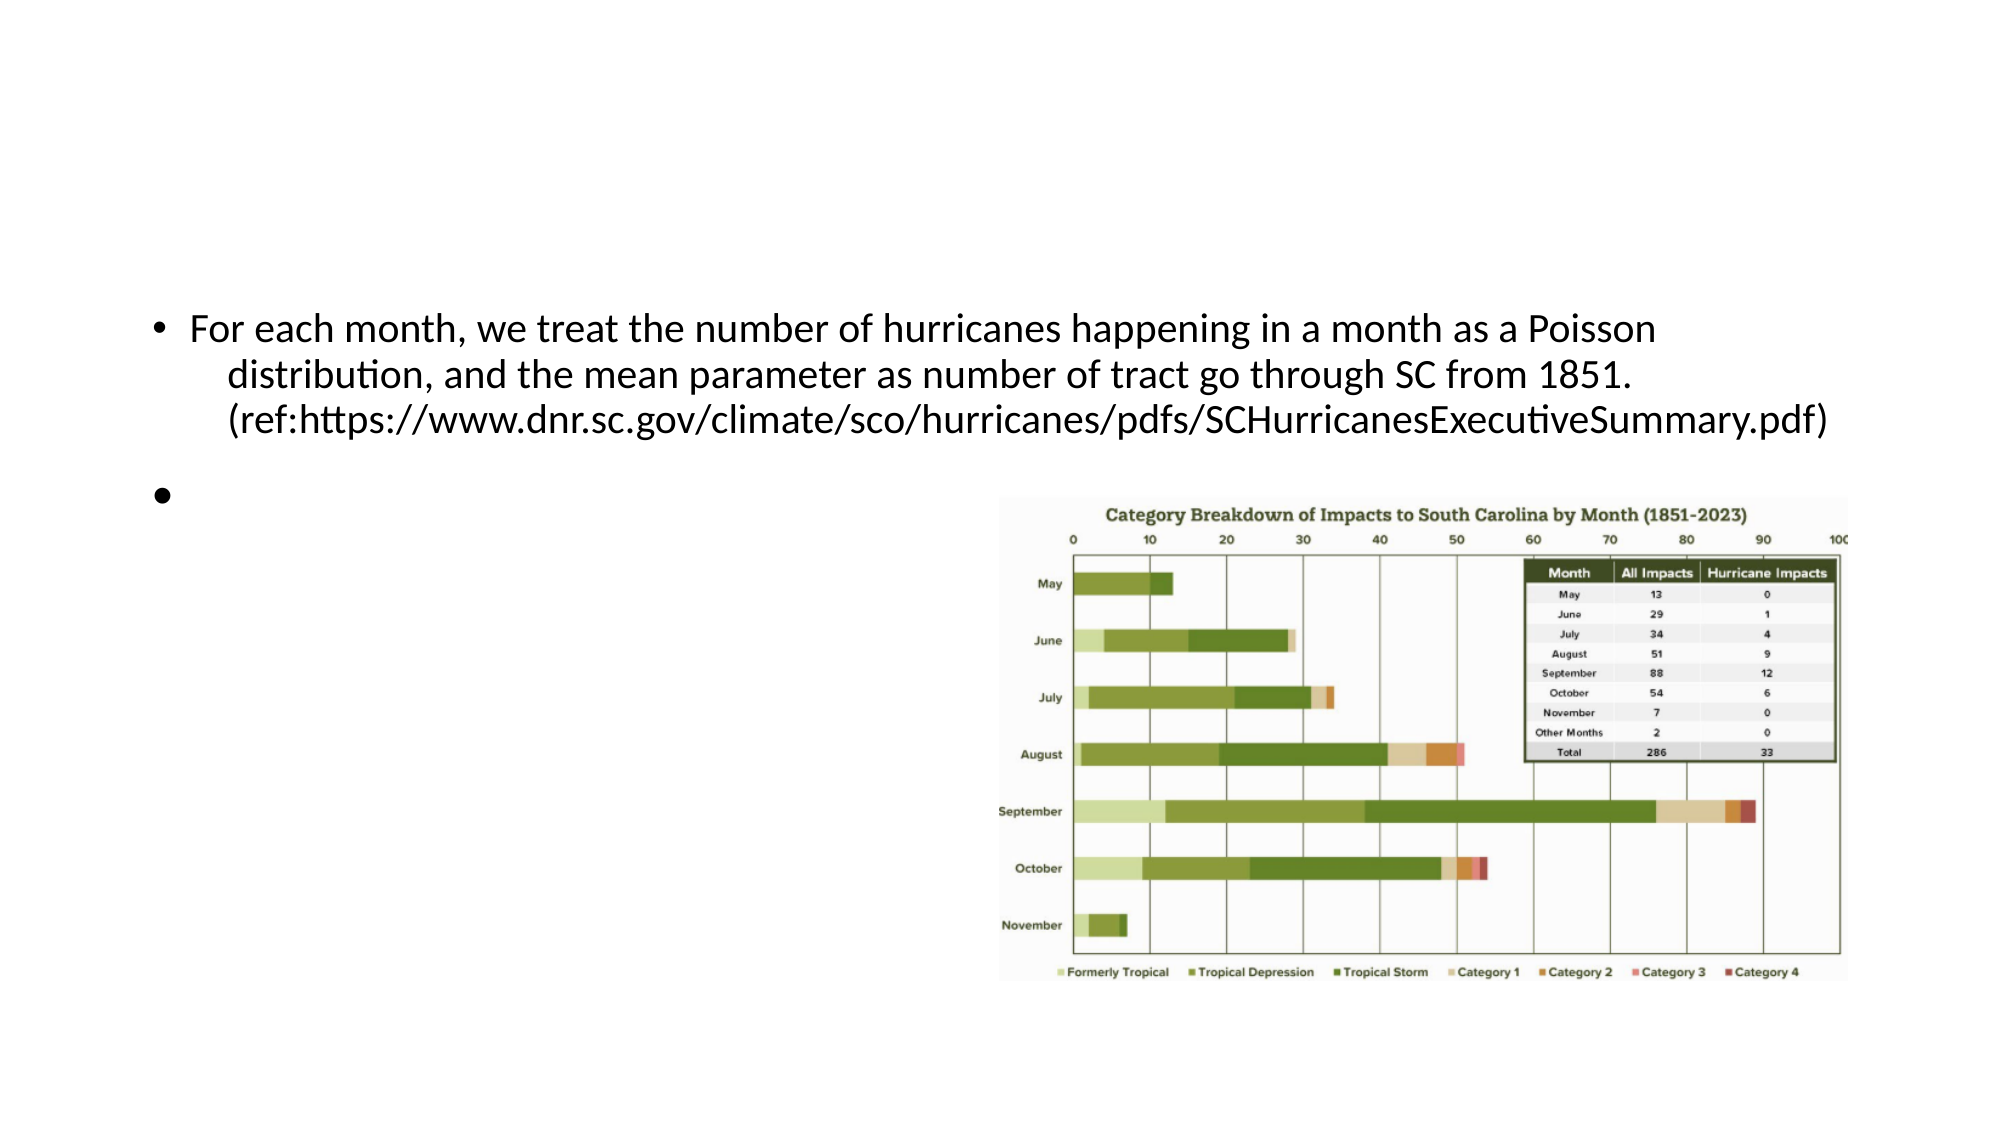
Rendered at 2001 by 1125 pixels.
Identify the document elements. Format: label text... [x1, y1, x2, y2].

list For each month, we treat the number of hurricanes happening in a month as a Poisson distribution, and the mean parameter as number of tract go through SC from 1851. (ref:https://www.dnr.sc.gov/climate/sco/hurricanes/pdfs/SCHurricanesExecutiveSummary.pdf) [137, 299, 1863, 1014]
picture [999, 495, 1848, 981]
